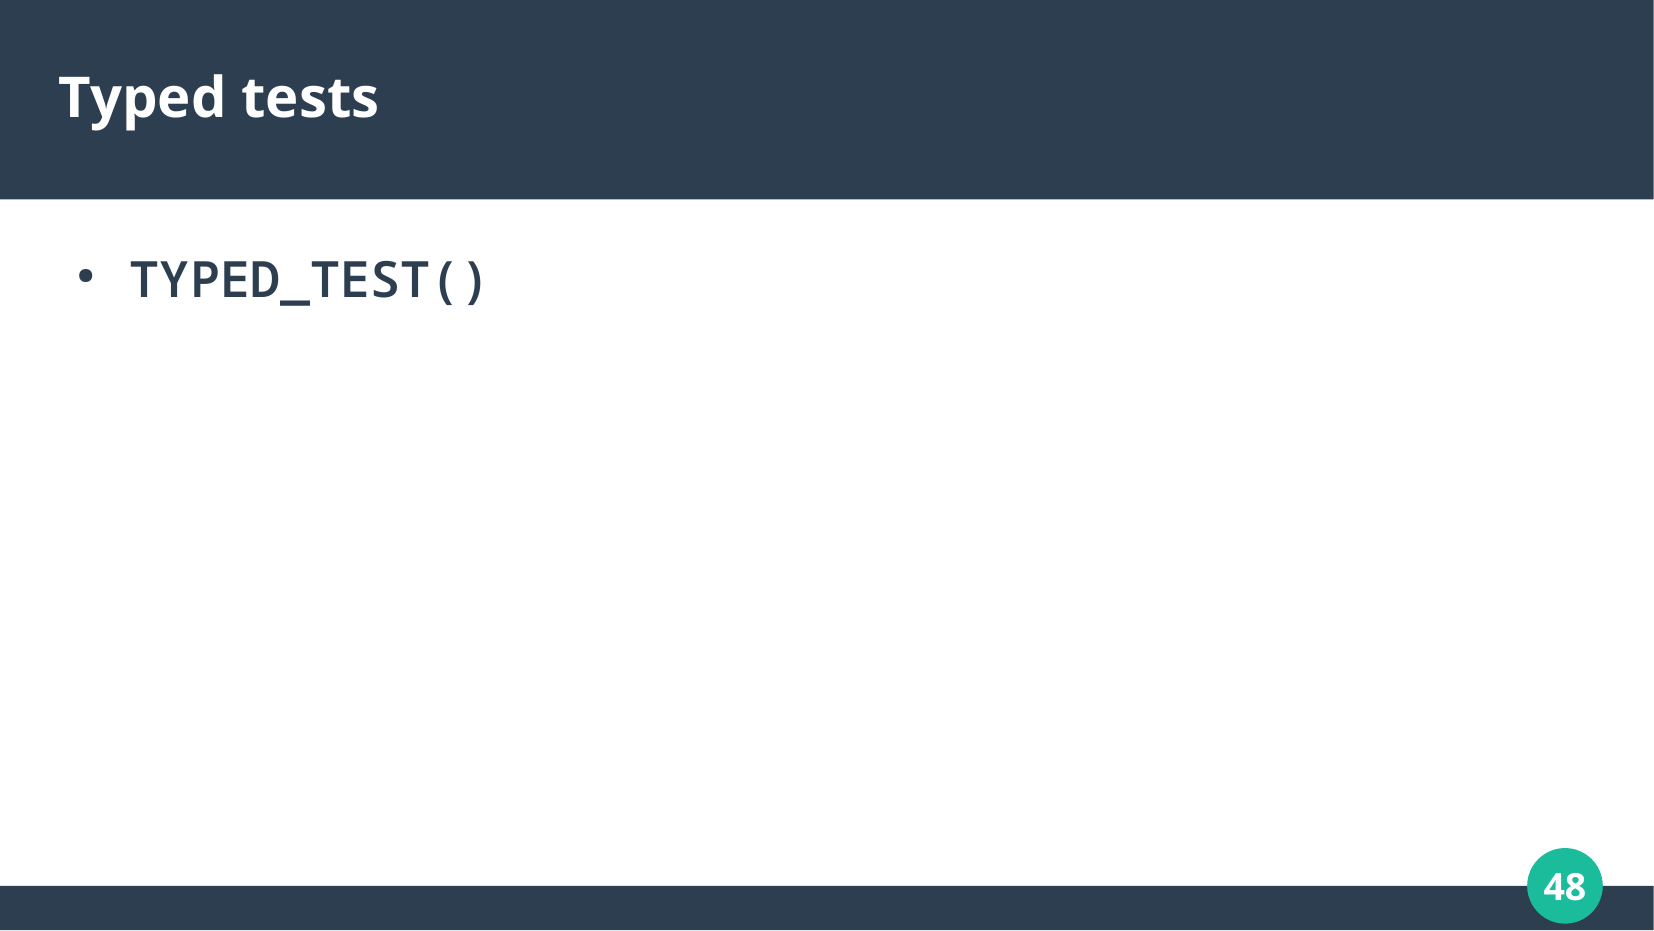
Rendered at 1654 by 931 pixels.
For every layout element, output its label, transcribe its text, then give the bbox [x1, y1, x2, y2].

title Typed tests [59, 37, 1595, 155]
list TYPED_TEST() [59, 243, 809, 864]
